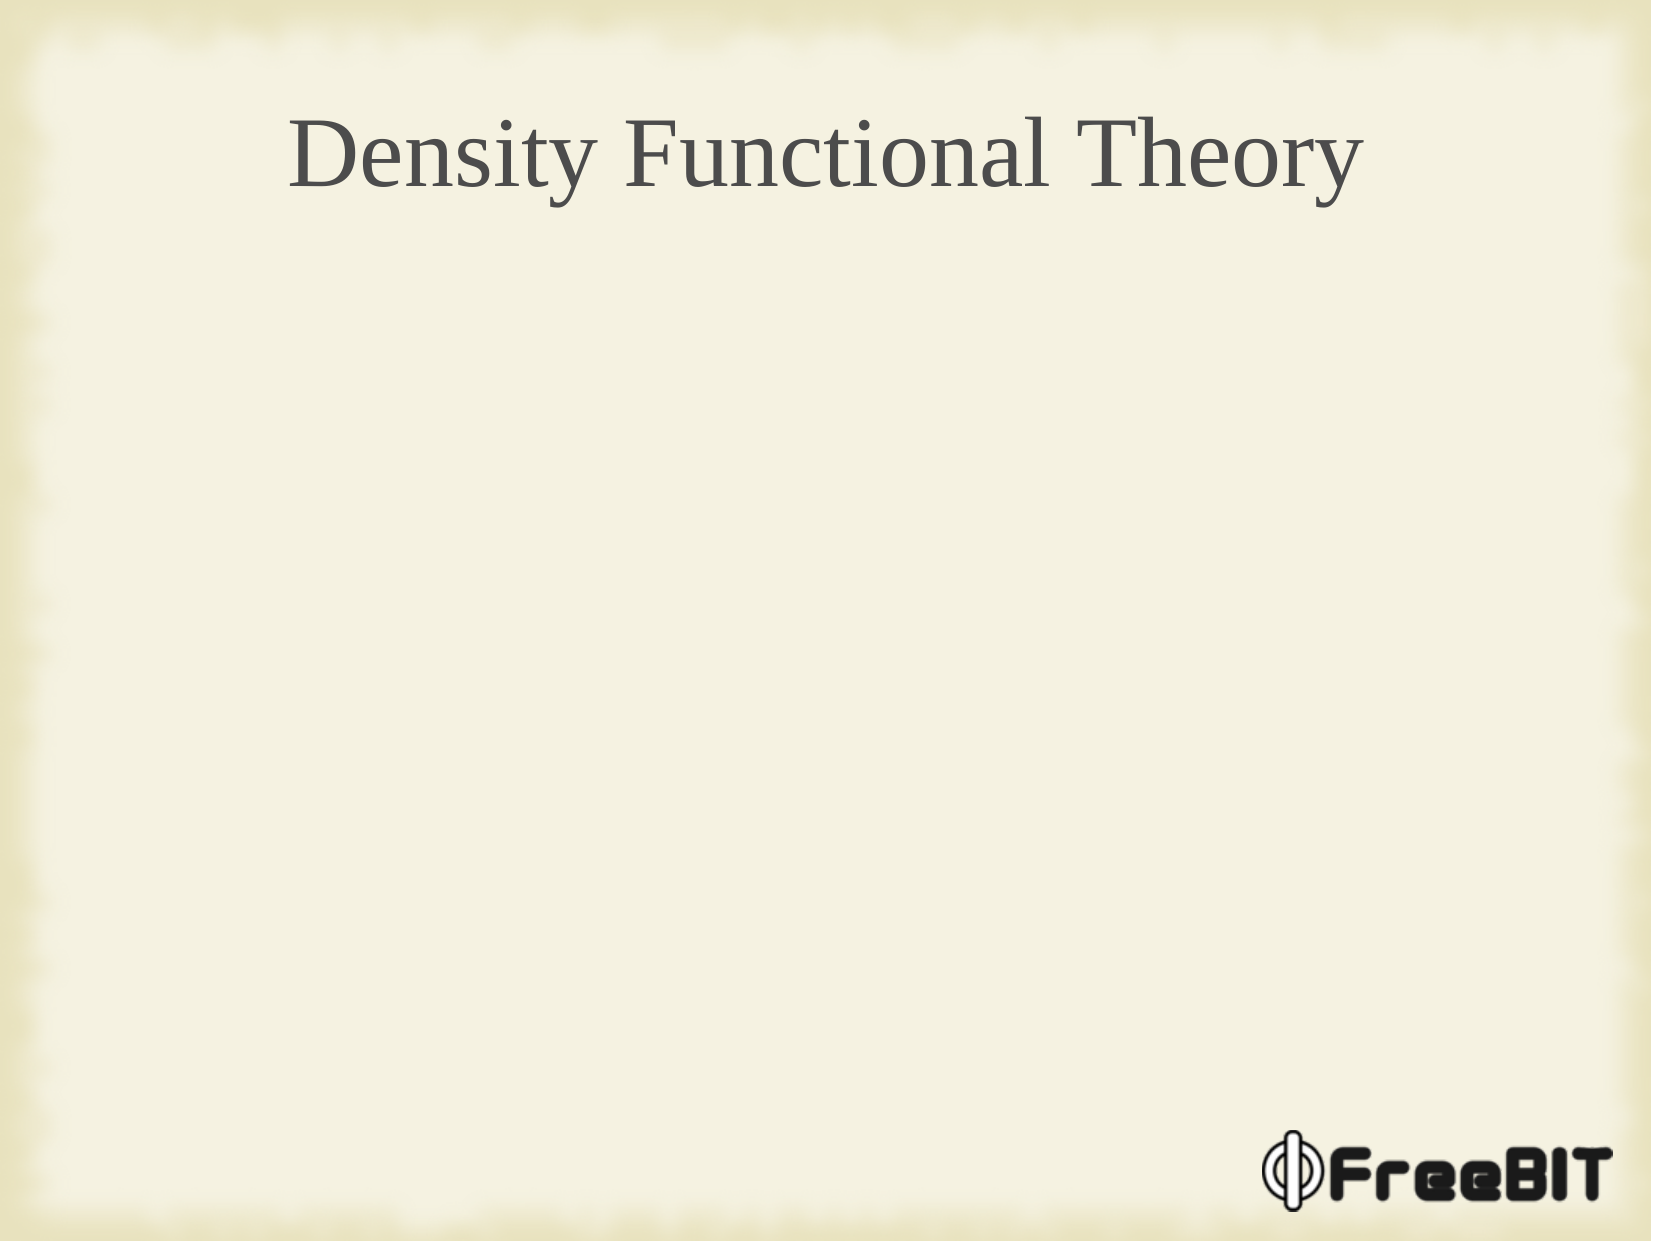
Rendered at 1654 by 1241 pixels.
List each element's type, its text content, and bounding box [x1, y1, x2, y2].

picture [0, 0, 1651, 1241]
title Density Functional Theory [82, 49, 1571, 257]
